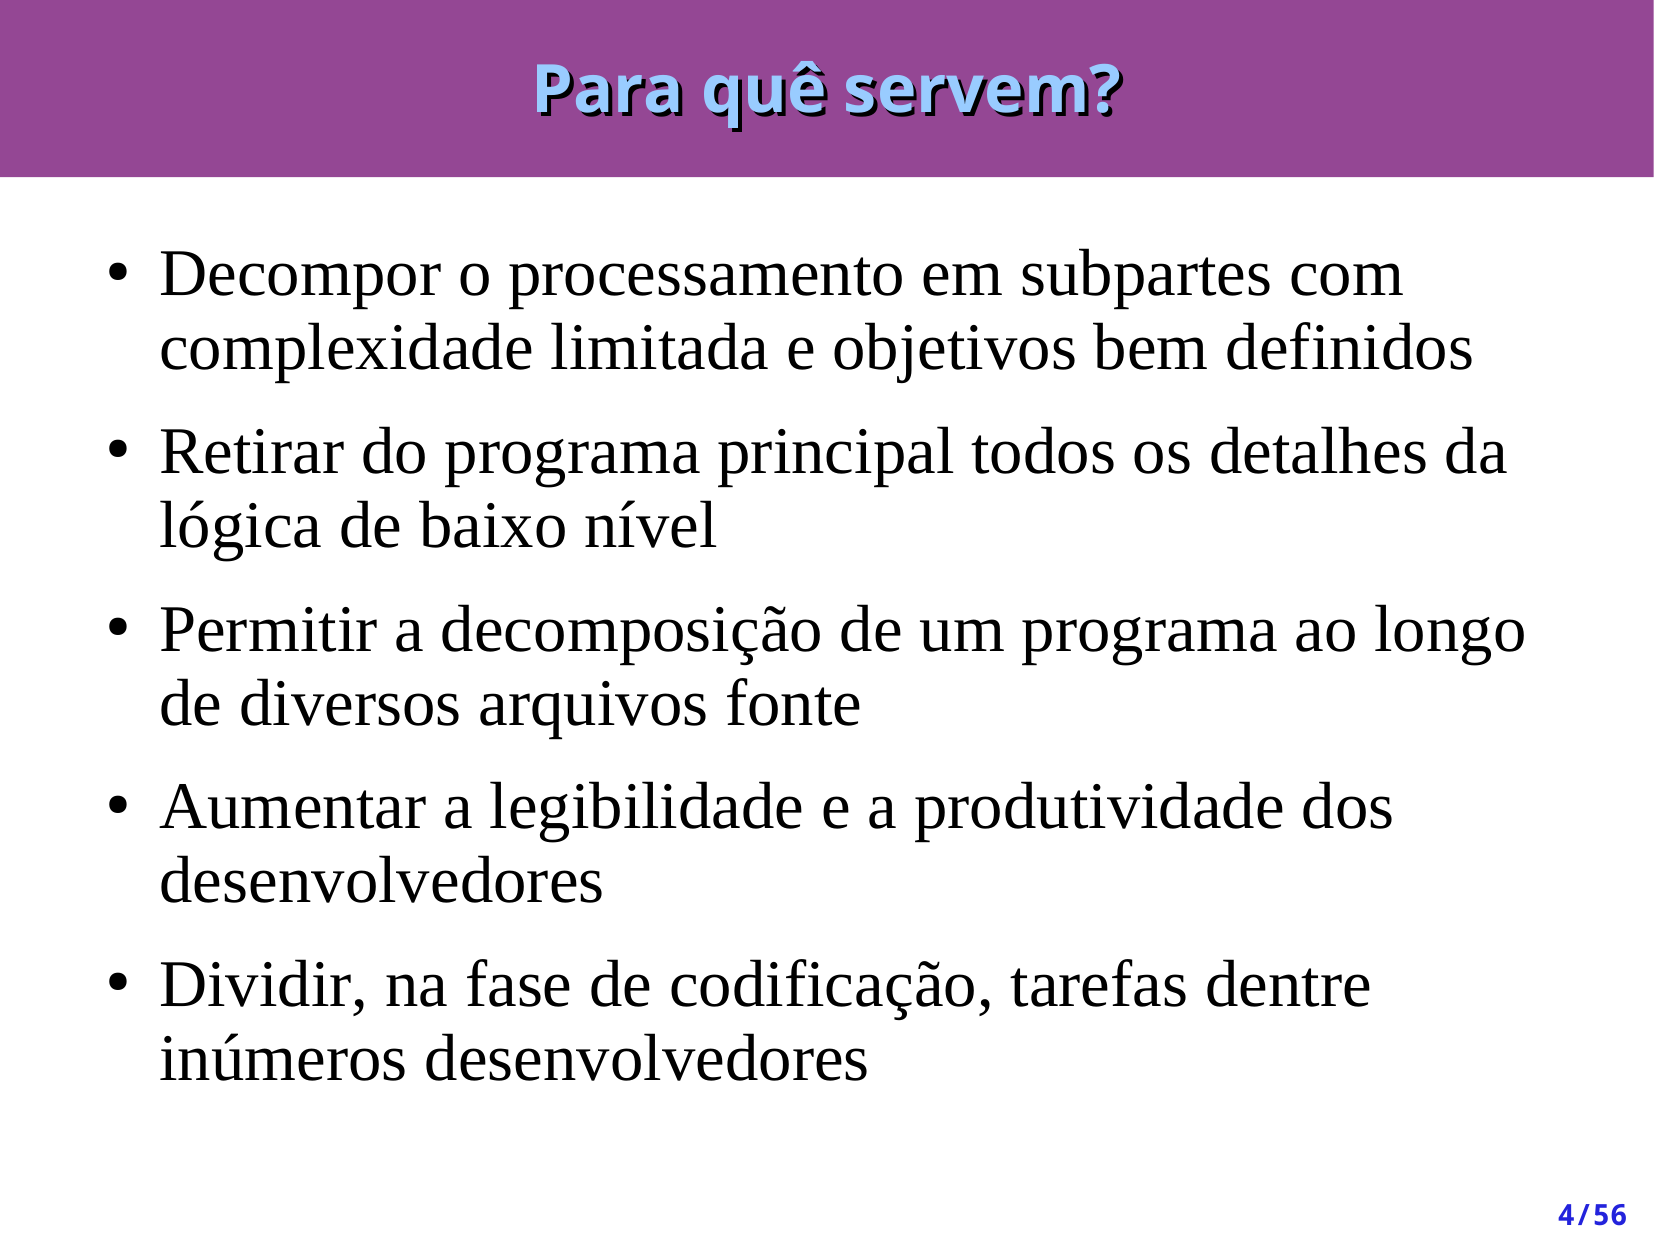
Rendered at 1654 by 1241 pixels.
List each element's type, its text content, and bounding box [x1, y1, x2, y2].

title Para quê servem? [82, 0, 1571, 176]
list Decompor o processamento em subpartes com complexidade limitada e objetivos bem definidos Retirar do programa principal todos os detalhes da lógica de baixo nível Permitir a decomposição de um programa ao longo de diversos arquivos fonte Aumentar a legibilidade e a produtividade dos desenvolvedores Dividir, na fase de codificação, tarefas dentre inúmeros desenvolvedores [88, 236, 1577, 1095]
